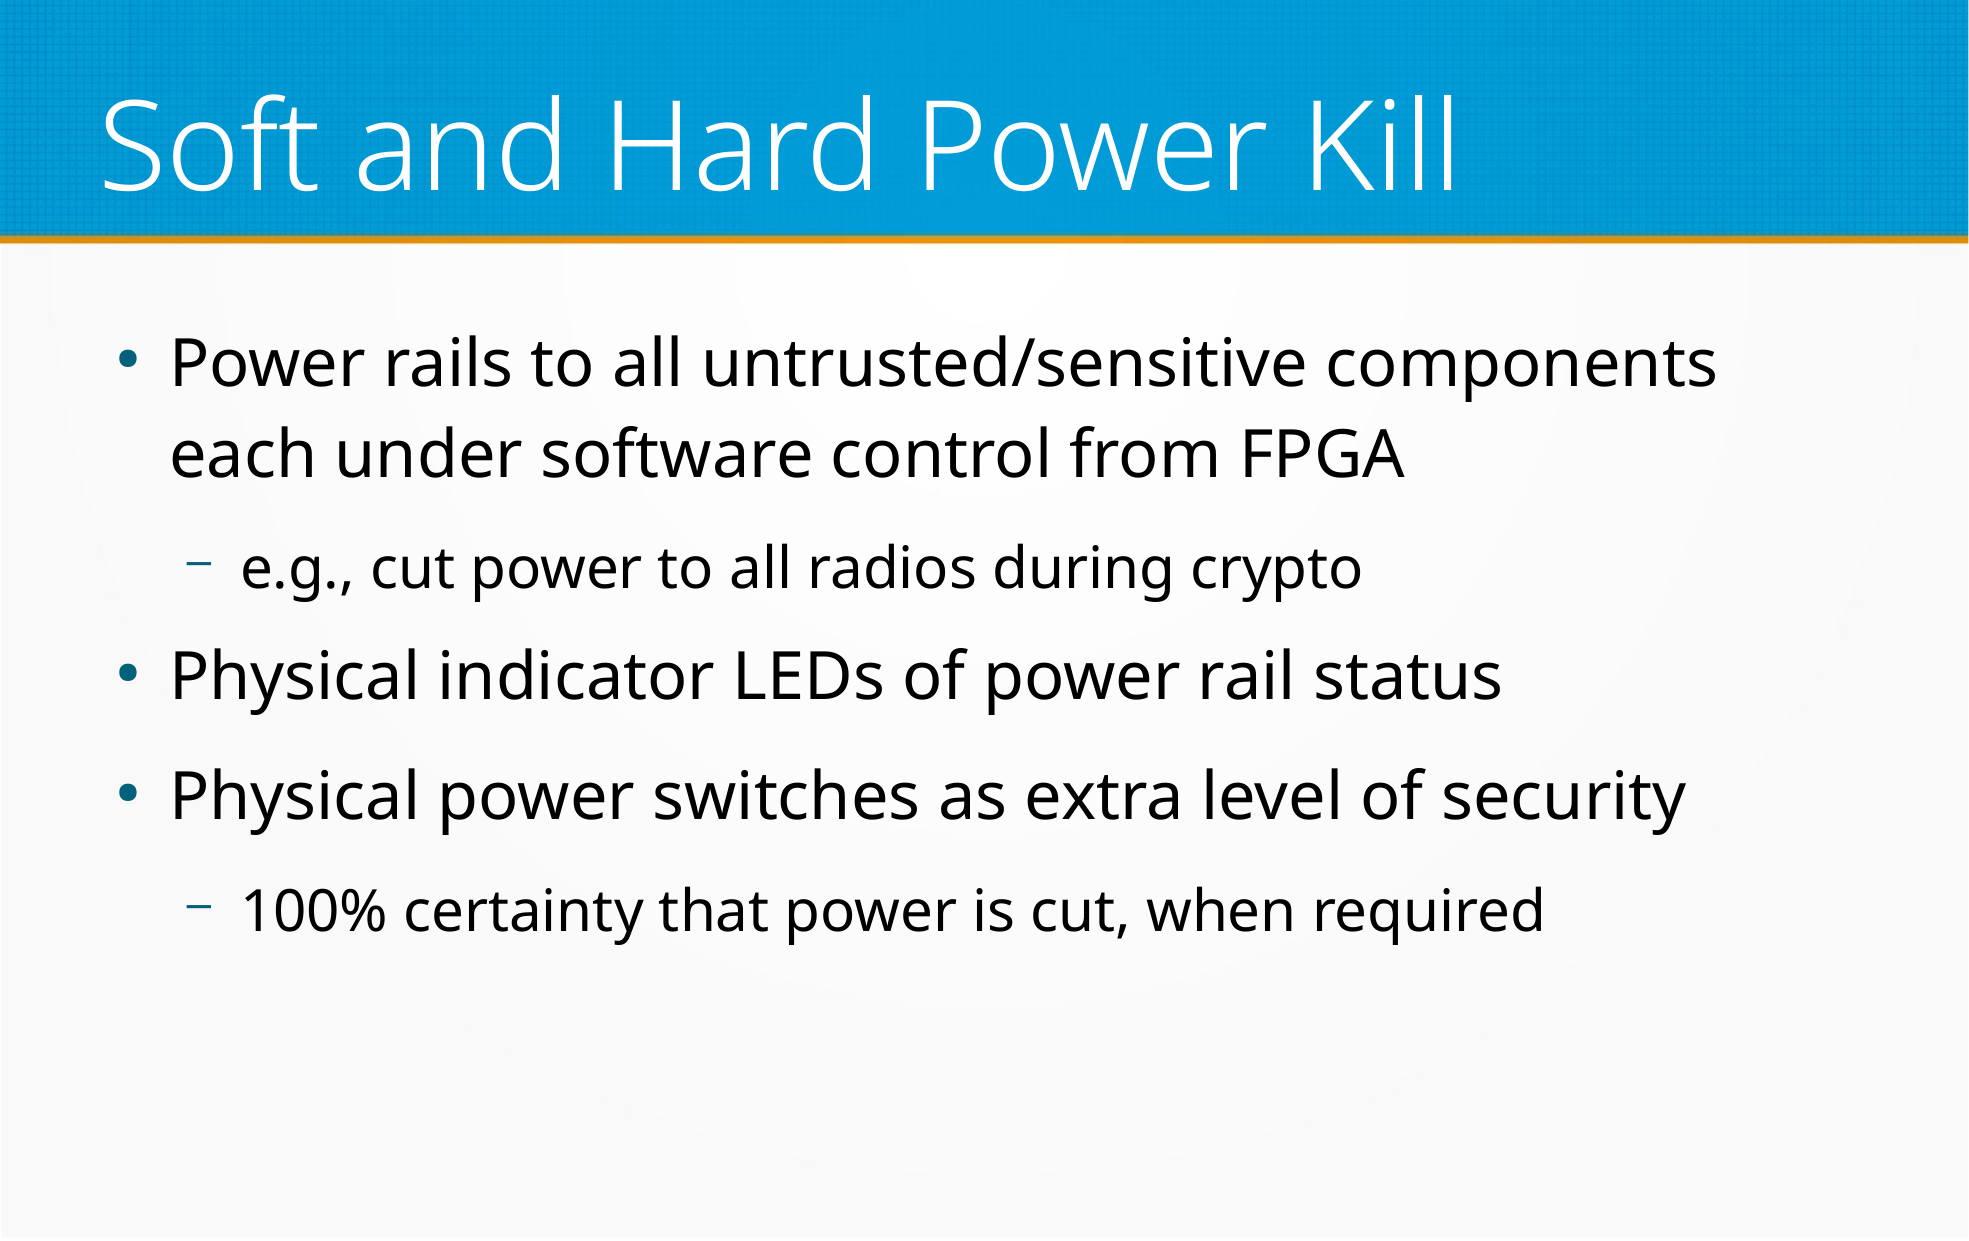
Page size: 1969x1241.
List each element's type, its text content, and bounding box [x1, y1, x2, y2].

list Power rails to all untrusted/sensitive components each under software control from FPGA e.g., cut power to all radios during crypto Physical indicator LEDs of power rail status Physical power switches as extra level of security 100% certainty that power is cut, when required [98, 315, 1861, 1081]
title Soft and Hard Power Kill [98, 19, 1870, 227]
picture [0, 233, 1969, 1241]
